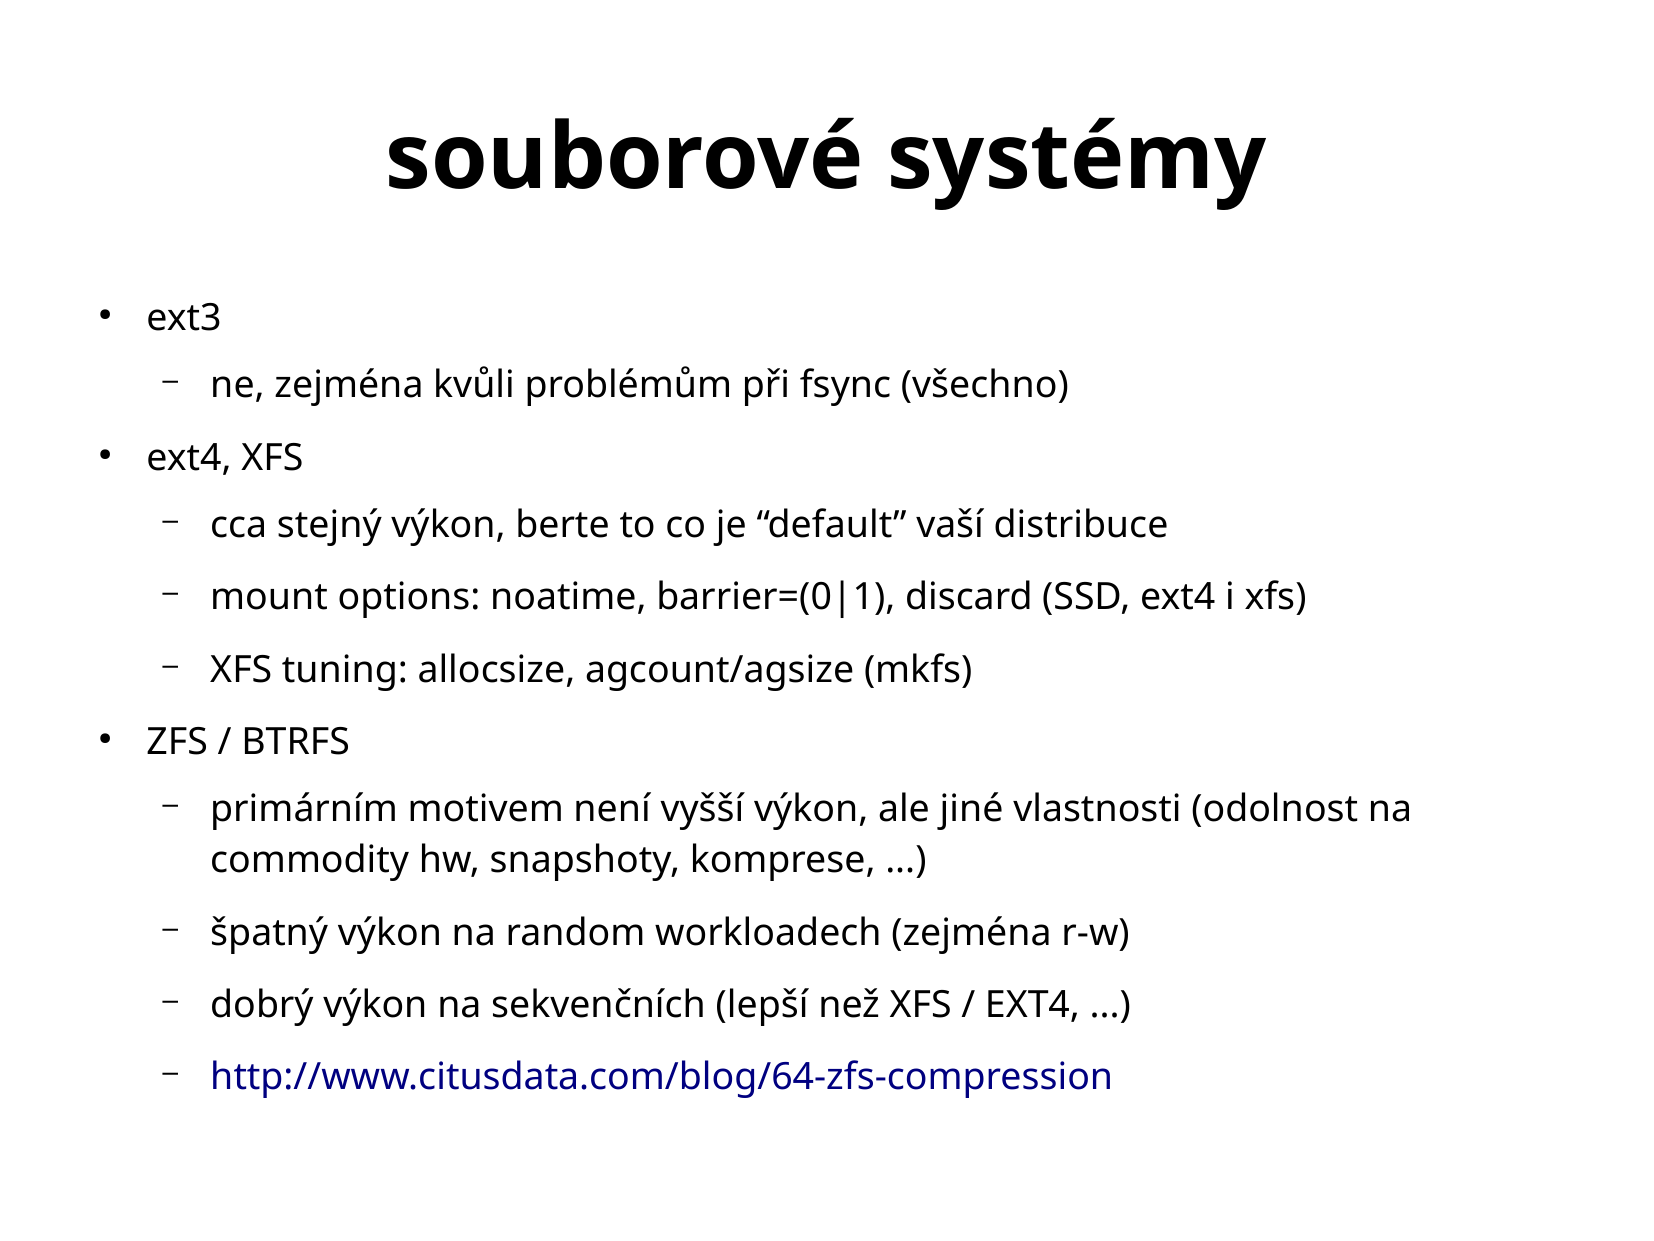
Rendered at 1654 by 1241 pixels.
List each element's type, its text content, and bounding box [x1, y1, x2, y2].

title souborové systémy [82, 49, 1571, 257]
list ext3 ne, zejména kvůli problémům při fsync (všechno) ext4, XFS cca stejný výkon, berte to co je “default” vaší distribuce mount options: noatime, barrier=(0|1), discard (SSD, ext4 i xfs) XFS tuning: allocsize, agcount/agsize (mkfs) ZFS / BTRFS primárním motivem není vyšší výkon, ale jiné vlastnosti (odolnost na commodity hw, snapshoty, komprese, ...) špatný výkon na random workloadech (zejména r-w) dobrý výkon na sekvenčních (lepší než XFS / EXT4, ...) http://www.citusdata.com/blog/64-zfs-compression [82, 290, 1538, 1111]
